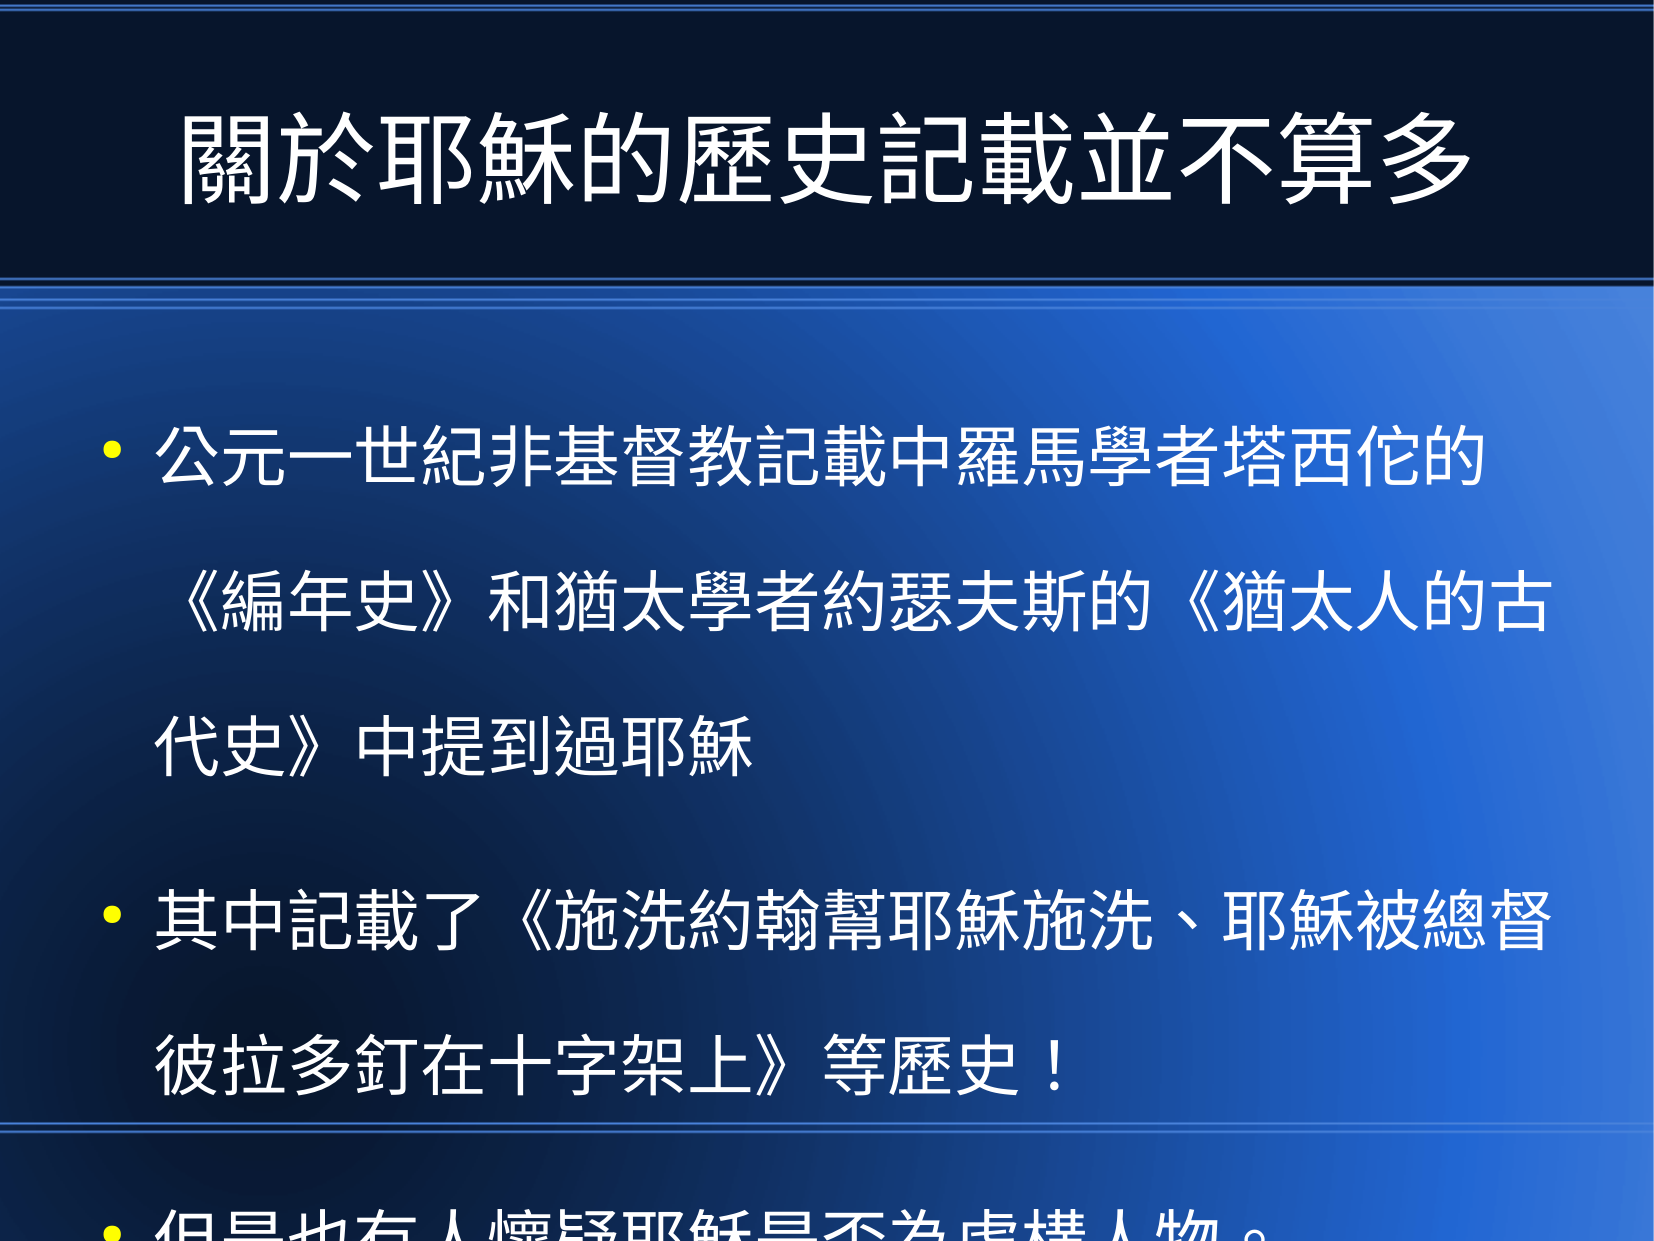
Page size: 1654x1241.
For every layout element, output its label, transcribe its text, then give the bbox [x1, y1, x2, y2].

picture [0, 0, 1654, 1241]
title 關於耶穌的歷史記載並不算多 [82, 49, 1571, 257]
list 公元一世紀非基督教記載中羅馬學者塔西佗的《編年史》和猶太學者約瑟夫斯的《猶太人的古代史》中提到過耶穌 其中記載了《施洗約翰幫耶穌施洗、耶穌被總督彼拉多釘在十字架上》等歷史！ 但是也有人懷疑耶穌是否為虛構人物。 [82, 355, 1571, 1241]
